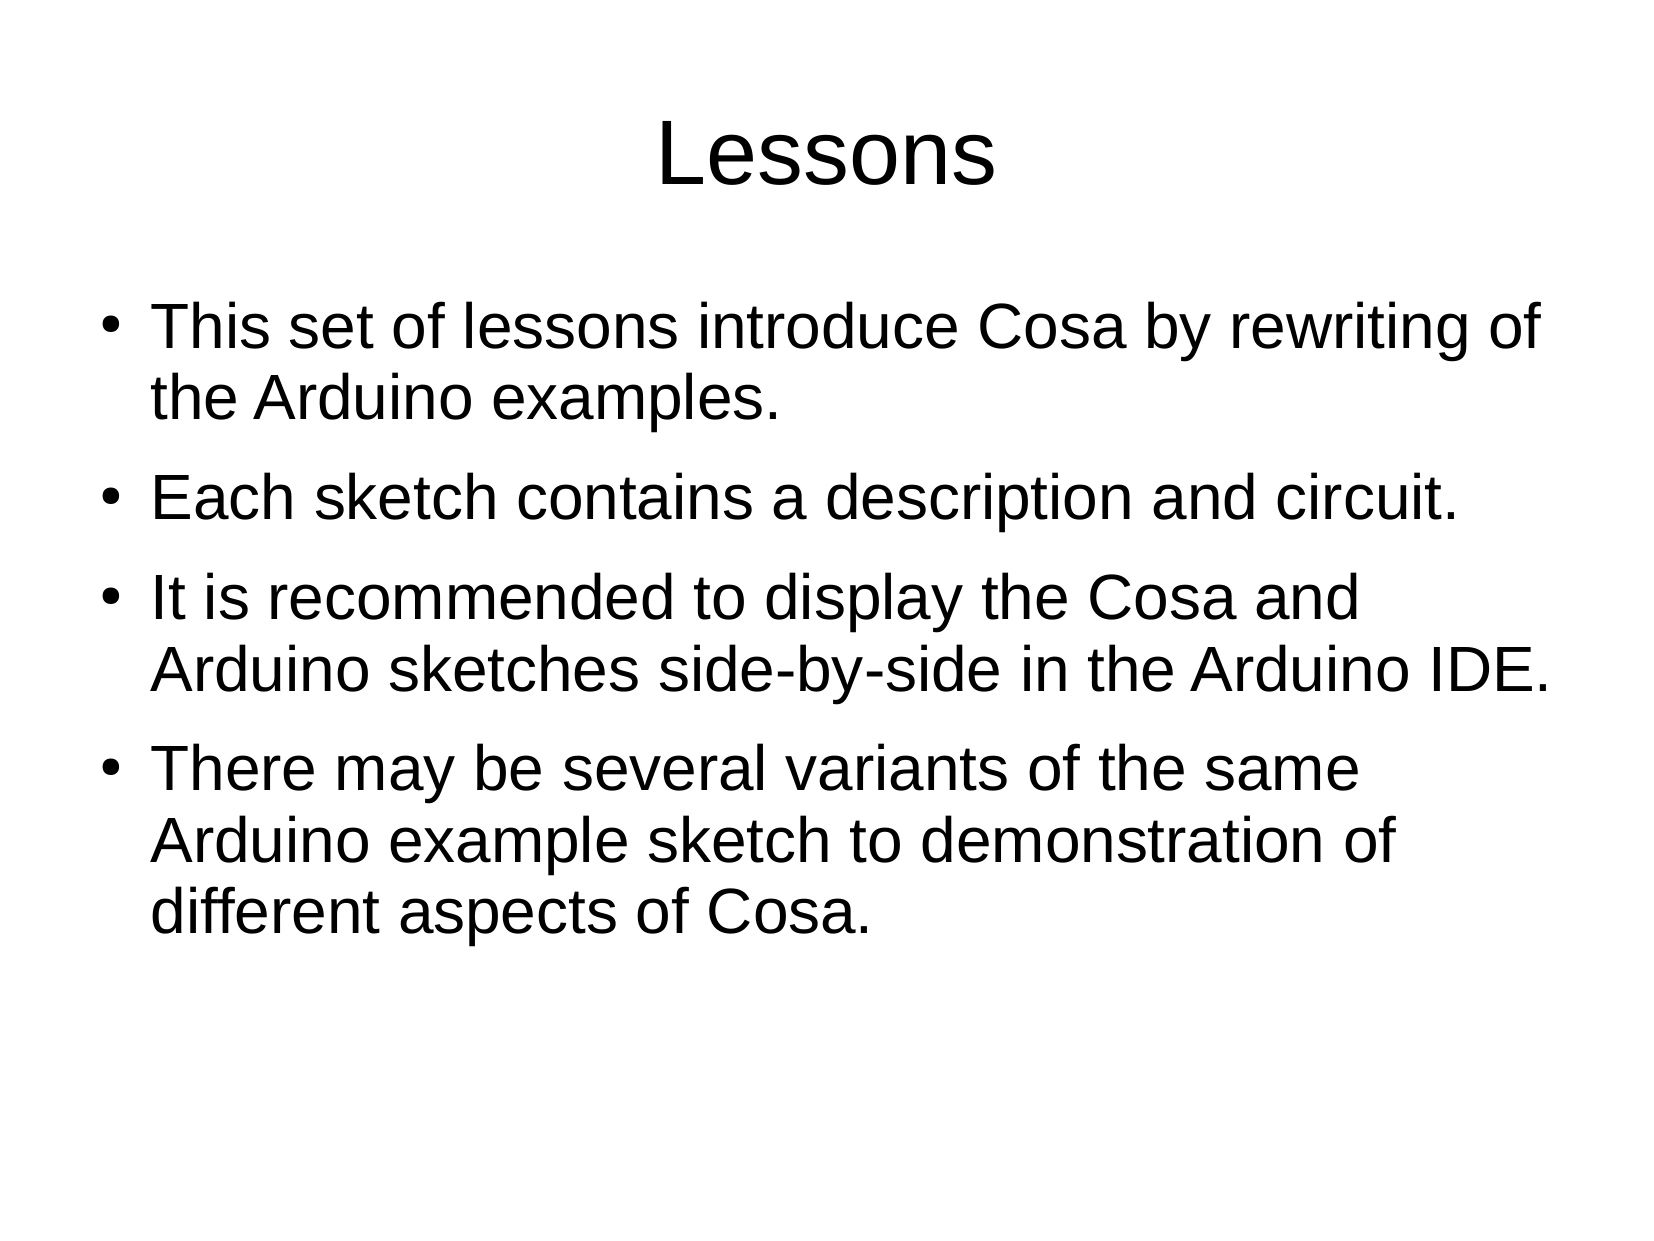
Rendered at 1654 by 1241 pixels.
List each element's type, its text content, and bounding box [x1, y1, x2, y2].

title Lessons [82, 49, 1571, 257]
list This set of lessons introduce Cosa by rewriting of the Arduino examples. Each sketch contains a description and circuit. It is recommended to display the Cosa and Arduino sketches side-by-side in the Arduino IDE. There may be several variants of the same Arduino example sketch to demonstration of different aspects of Cosa. [82, 290, 1571, 1010]
